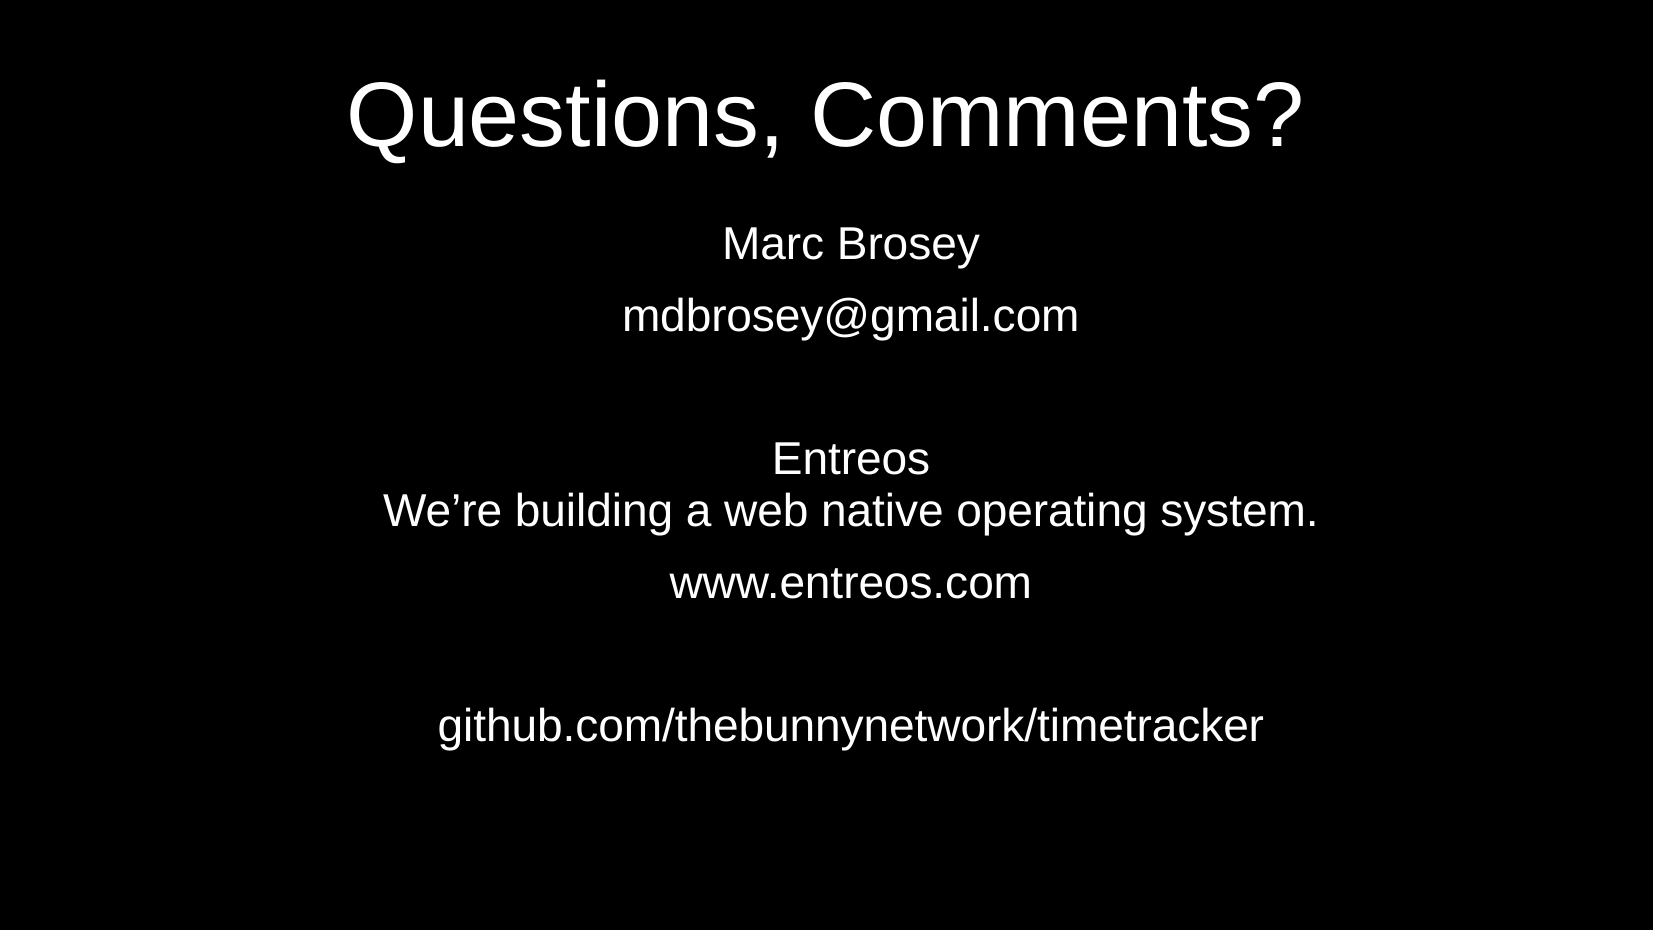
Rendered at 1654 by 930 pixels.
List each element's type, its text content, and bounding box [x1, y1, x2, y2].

title Questions, Comments? [82, 37, 1571, 193]
list Marc Brosey mdbrosey@gmail.com Entreos We’re building a web native operating system. www.entreos.com github.com/thebunnynetwork/timetracker [82, 217, 1571, 757]
